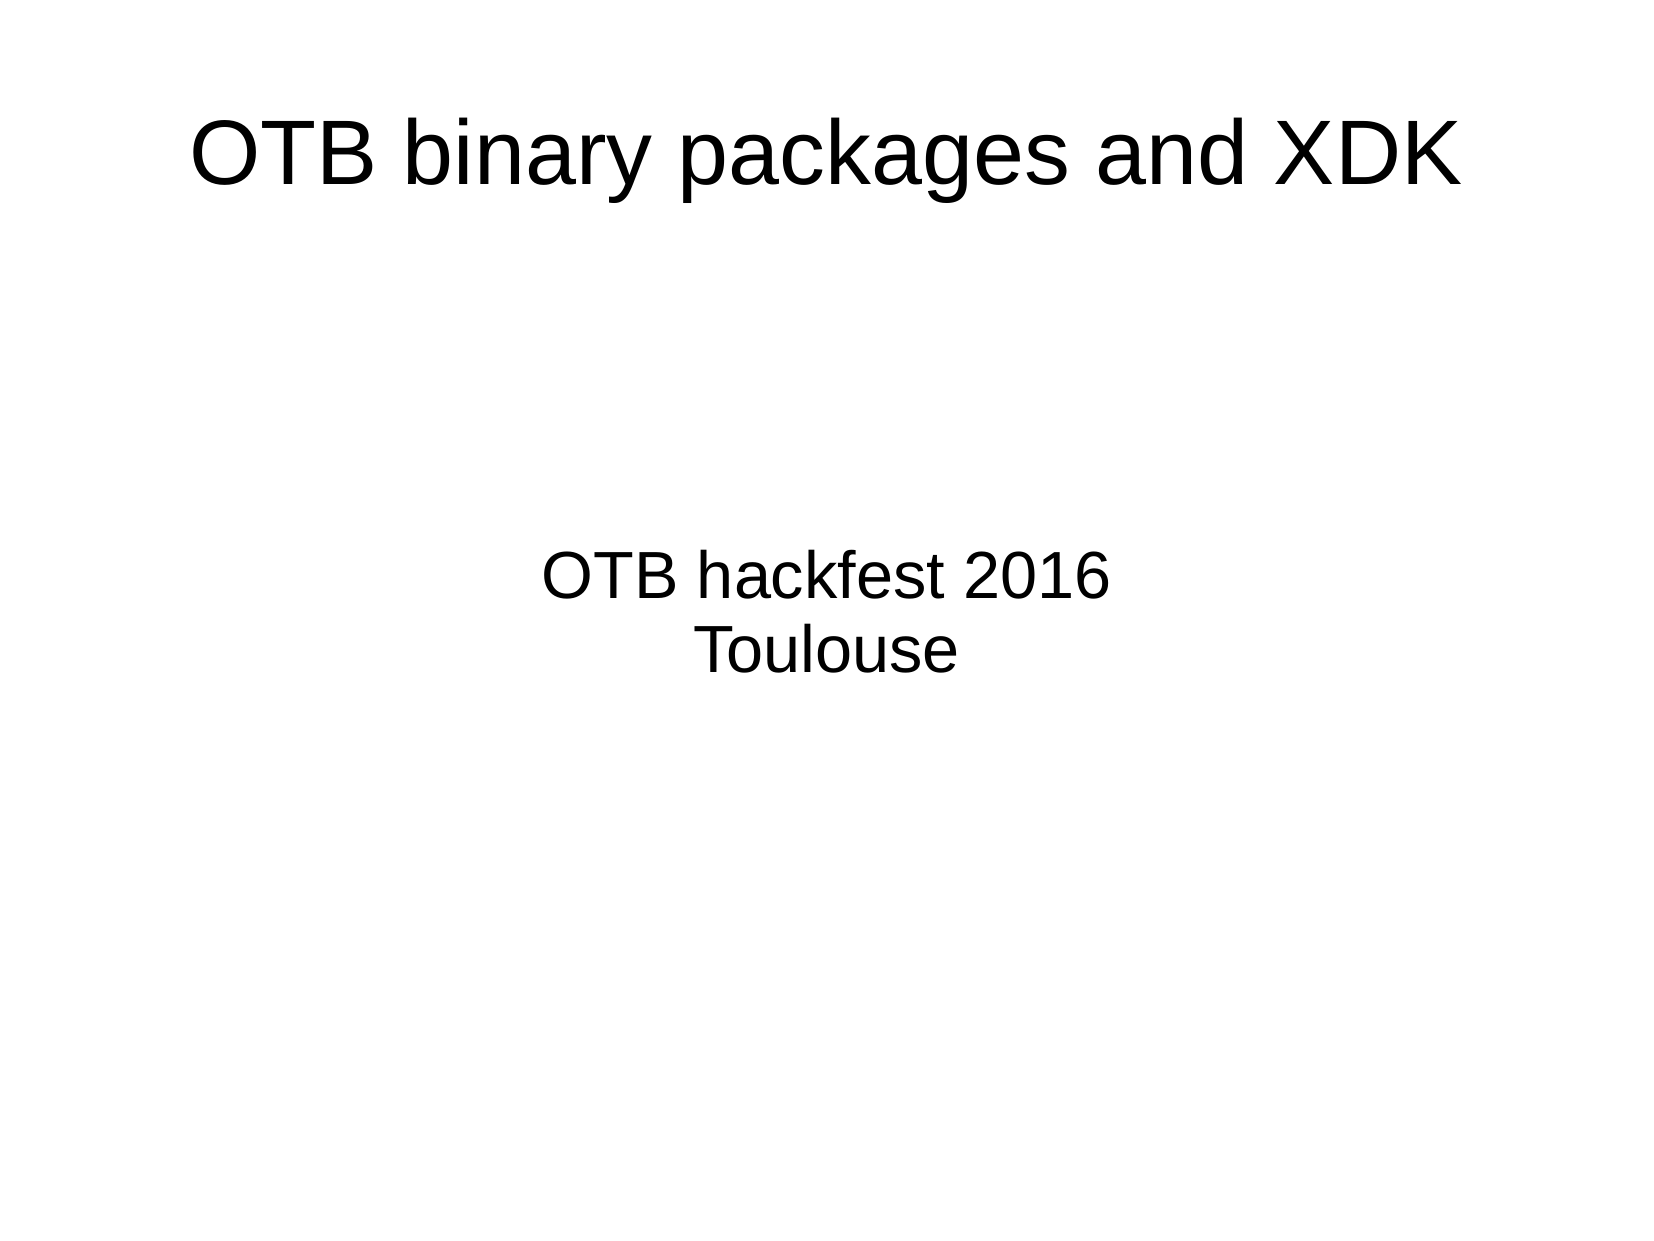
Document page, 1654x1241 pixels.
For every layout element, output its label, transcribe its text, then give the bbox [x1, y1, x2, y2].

subtitle OTB hackfest 2016 Toulouse [82, 290, 1571, 1010]
title OTB binary packages and XDK [82, 49, 1571, 257]
